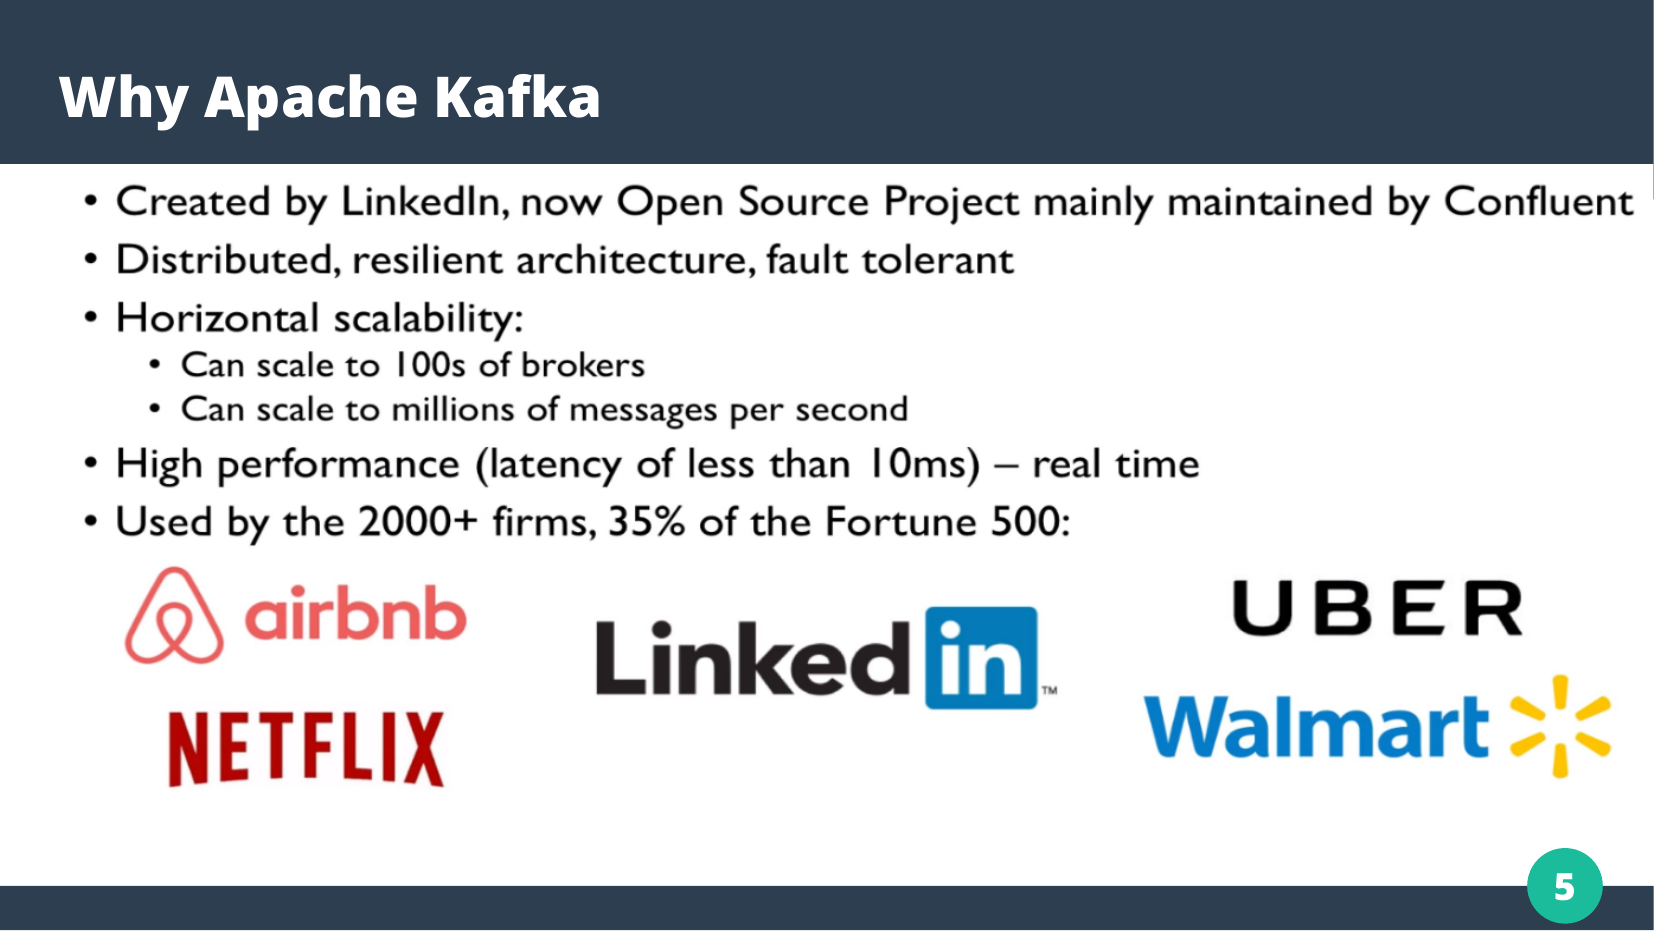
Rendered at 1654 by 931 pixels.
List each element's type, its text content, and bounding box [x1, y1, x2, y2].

title Why Apache Kafka [59, 37, 1595, 155]
picture [0, 164, 1654, 827]
